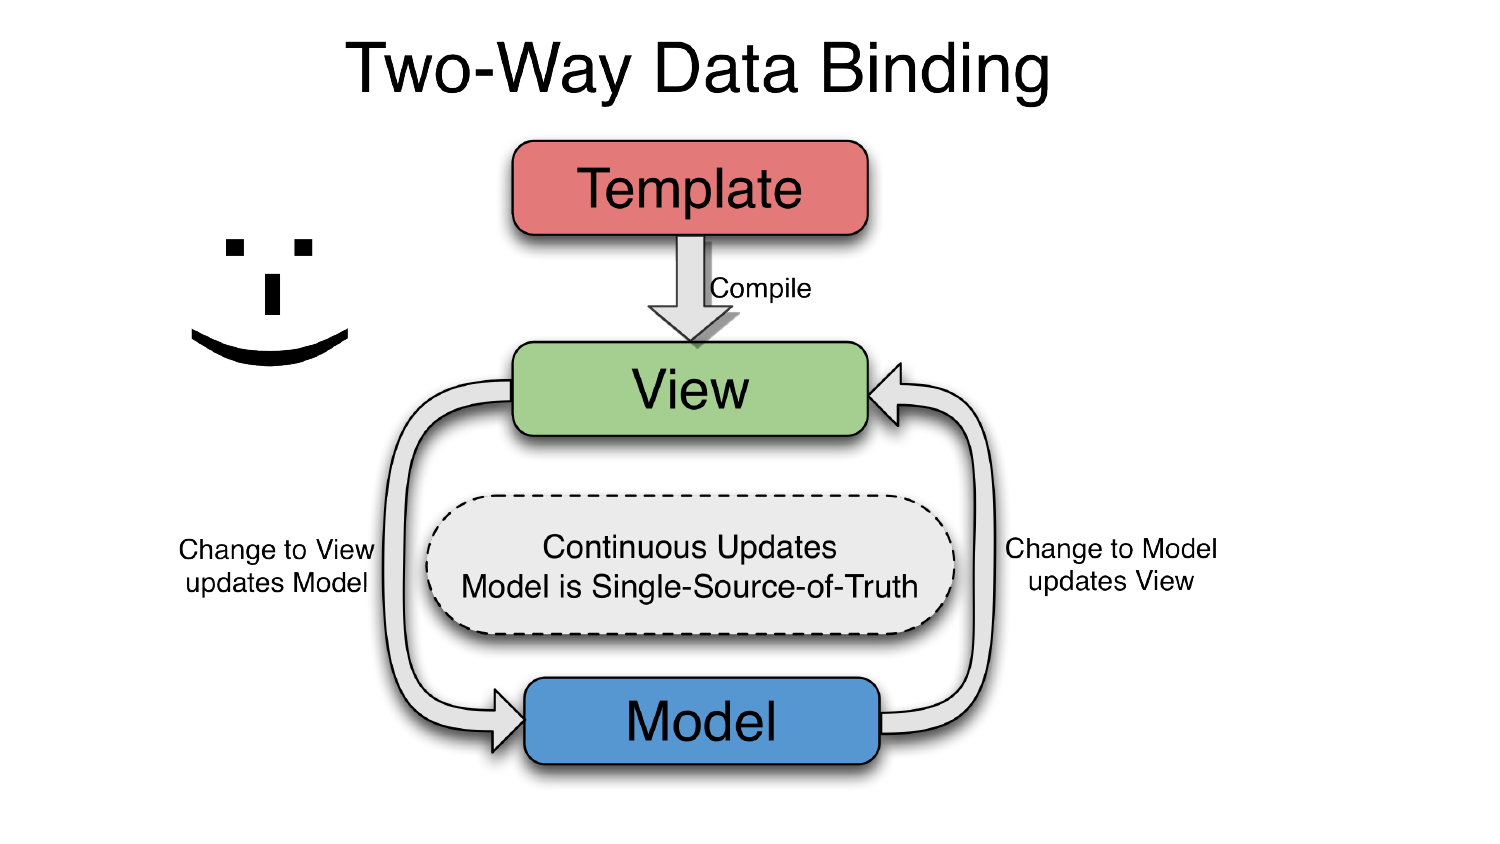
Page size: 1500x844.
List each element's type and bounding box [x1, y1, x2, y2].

picture [177, 23, 1219, 800]
